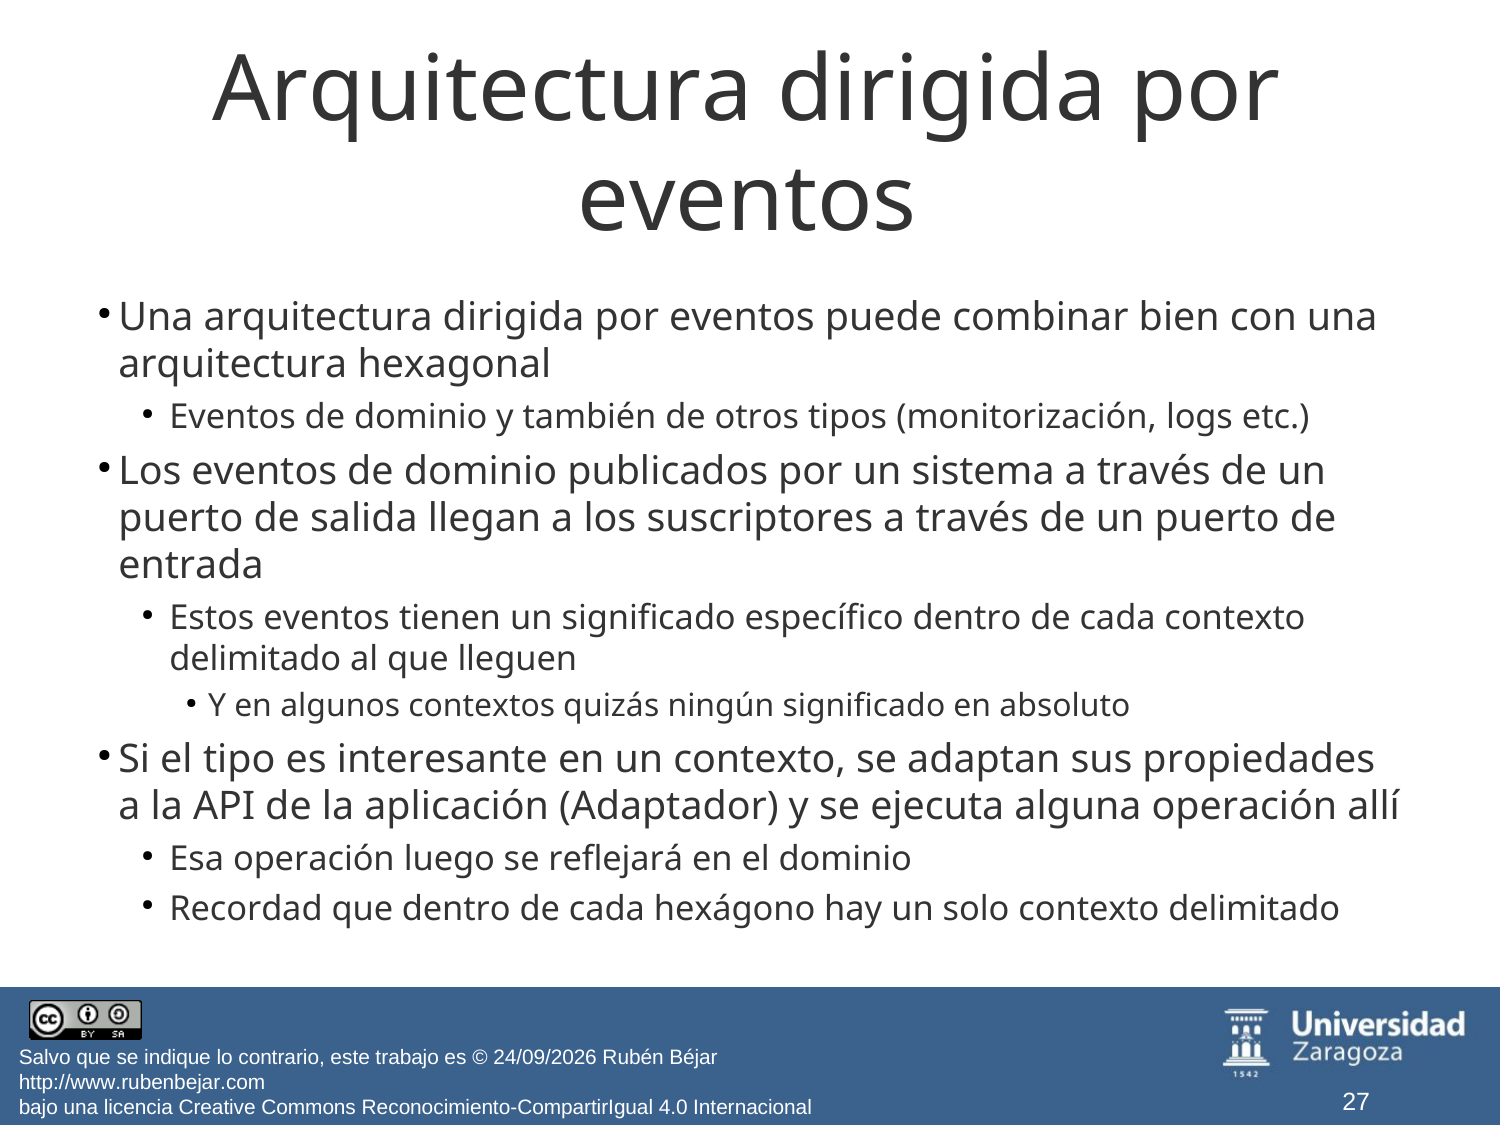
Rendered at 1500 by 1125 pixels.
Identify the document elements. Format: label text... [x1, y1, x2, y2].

title Arquitectura dirigida por eventos [74, 20, 1420, 257]
list Una arquitectura dirigida por eventos puede combinar bien con una arquitectura hexagonal Eventos de dominio y también de otros tipos (monitorización, logs etc.) Los eventos de dominio publicados por un sistema a través de un puerto de salida llegan a los suscriptores a través de un puerto de entrada Estos eventos tienen un significado específico dentro de cada contexto delimitado al que lleguen Y en algunos contextos quizás ningún significado en absoluto Si el tipo es interesante en un contexto, se adaptan sus propiedades a la API de la aplicación (Adaptador) y se ejecuta alguna operación allí Esa operación luego se reflejará en el dominio Recordad que dentro de cada hexágono hay un solo contexto delimitado [82, 283, 1418, 957]
picture [0, 987, 1500, 1125]
